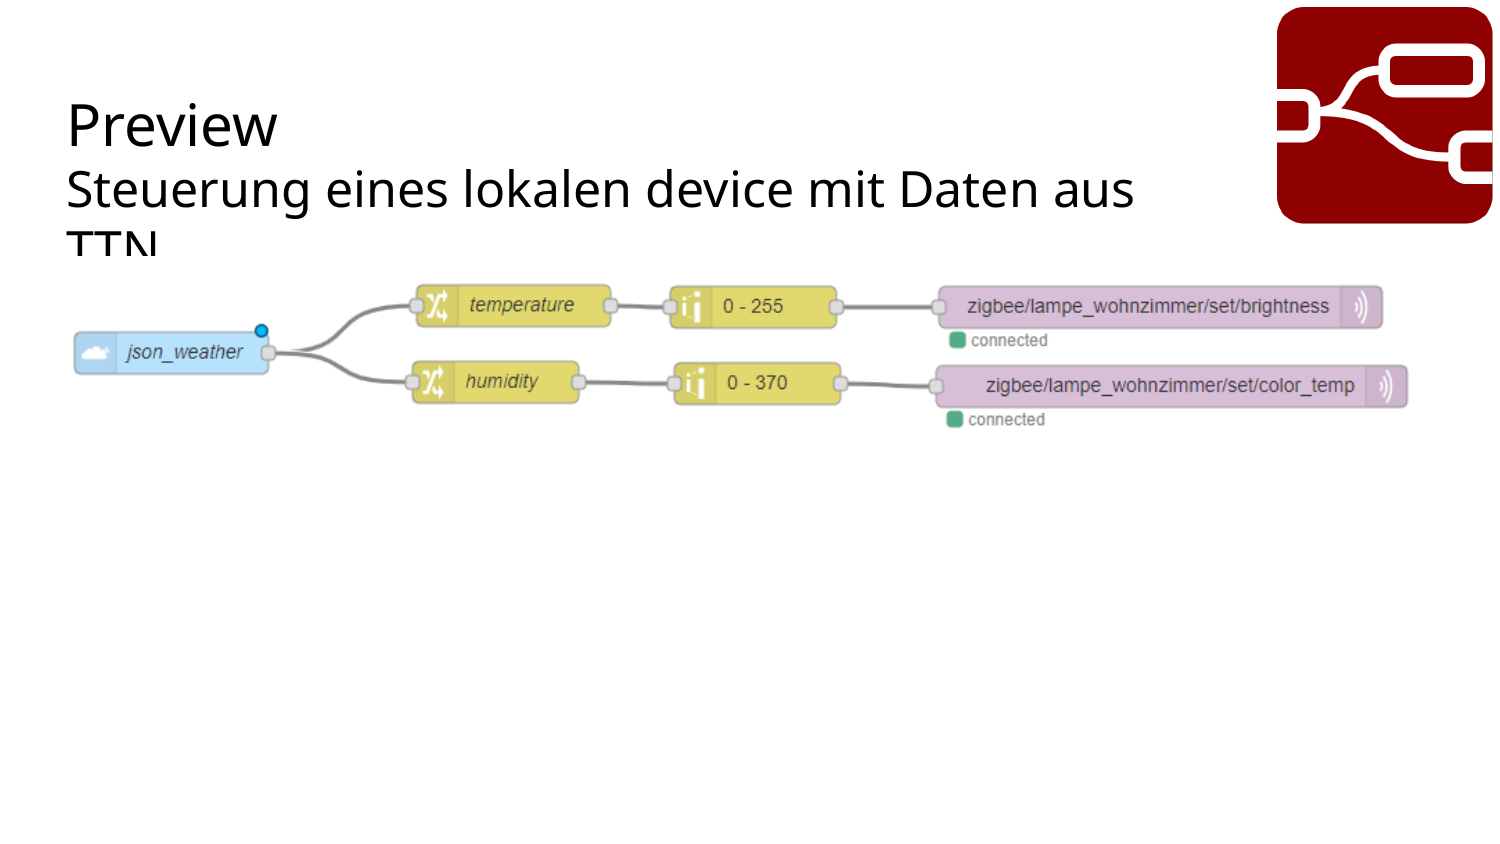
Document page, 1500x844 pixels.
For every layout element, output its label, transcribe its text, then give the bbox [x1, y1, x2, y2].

title Preview Steuerung eines lokalen device mit Daten aus TTN [51, 72, 1238, 167]
picture [1269, 0, 1500, 231]
picture [29, 256, 1424, 446]
